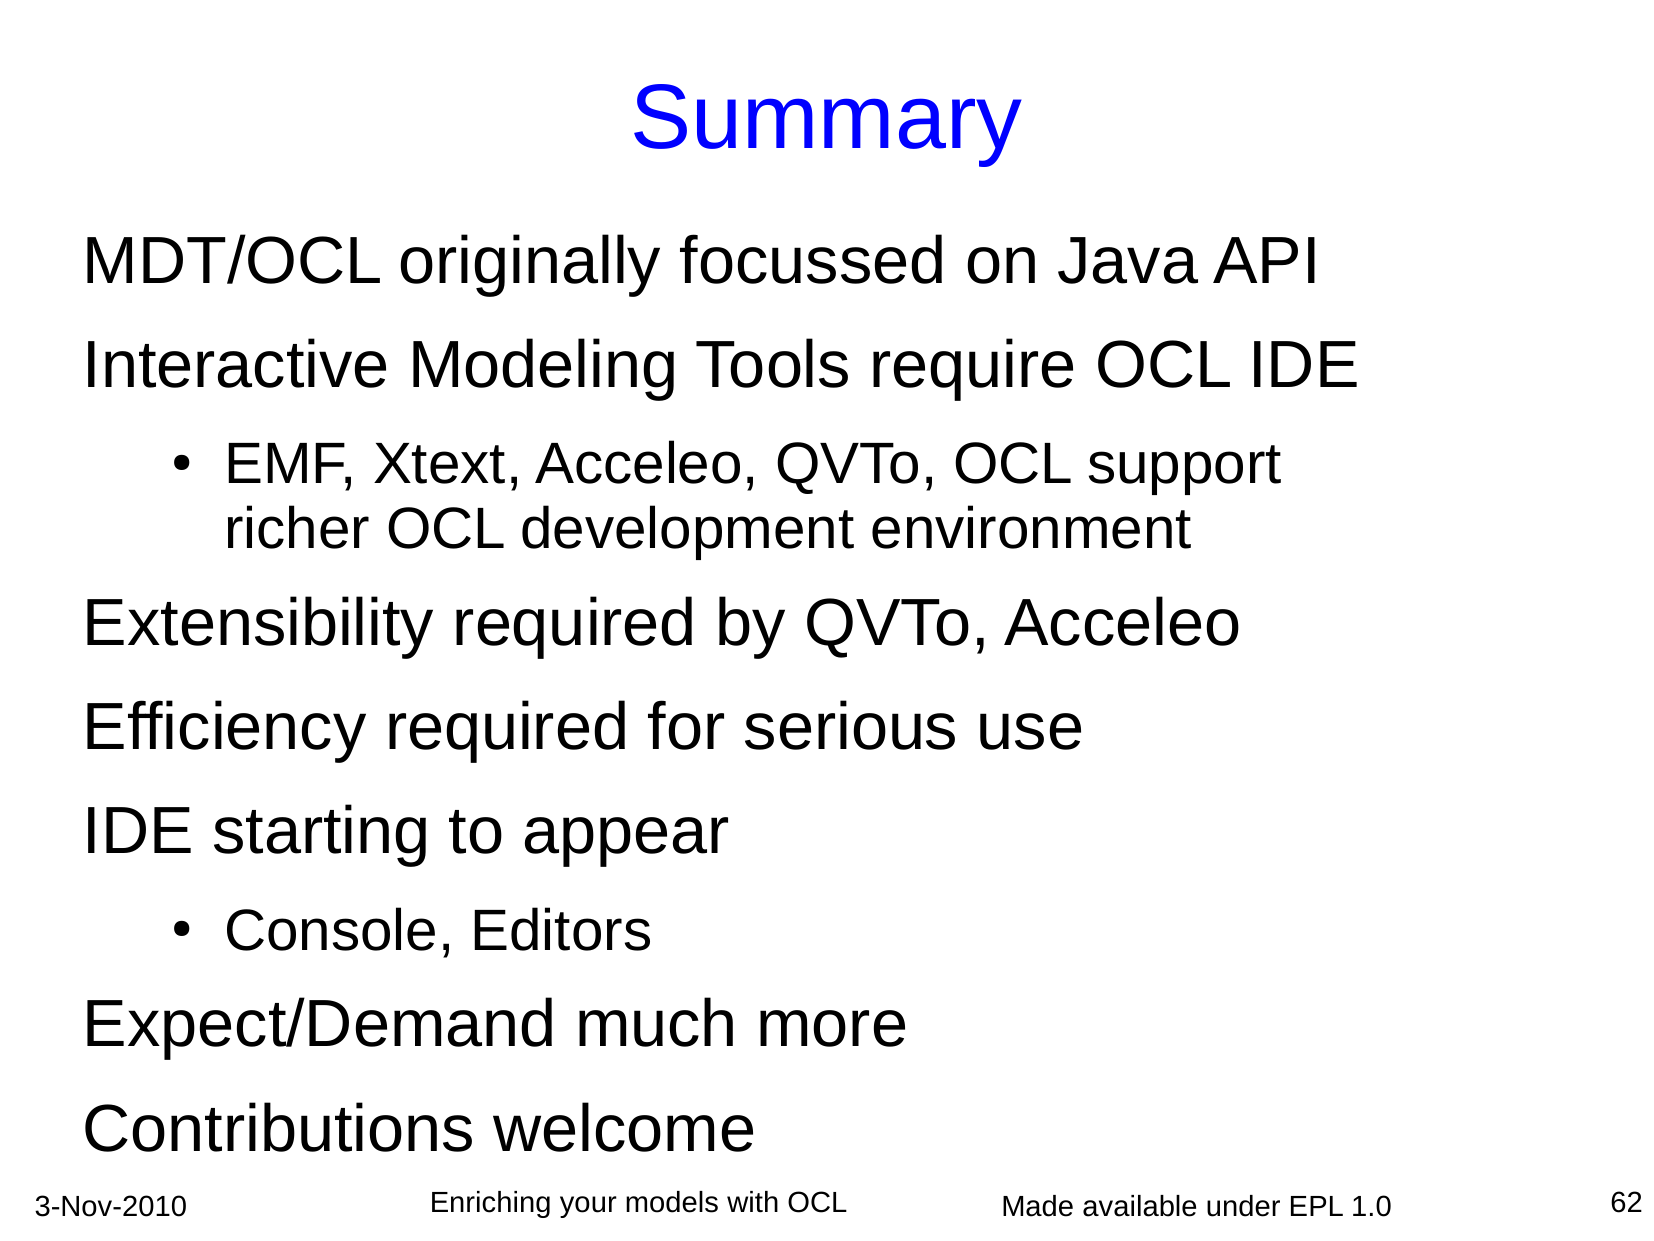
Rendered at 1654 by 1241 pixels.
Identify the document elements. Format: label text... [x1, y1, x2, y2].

title Summary [82, 49, 1571, 185]
list MDT/OCL originally focussed on Java API Interactive Modeling Tools require OCL IDE EMF, Xtext, Acceleo, QVTo, OCL support richer OCL development environment Extensibility required by QVTo, Acceleo Efficiency required for serious use IDE starting to appear Console, Editors Expect/Demand much more Contributions welcome [82, 222, 1571, 1165]
